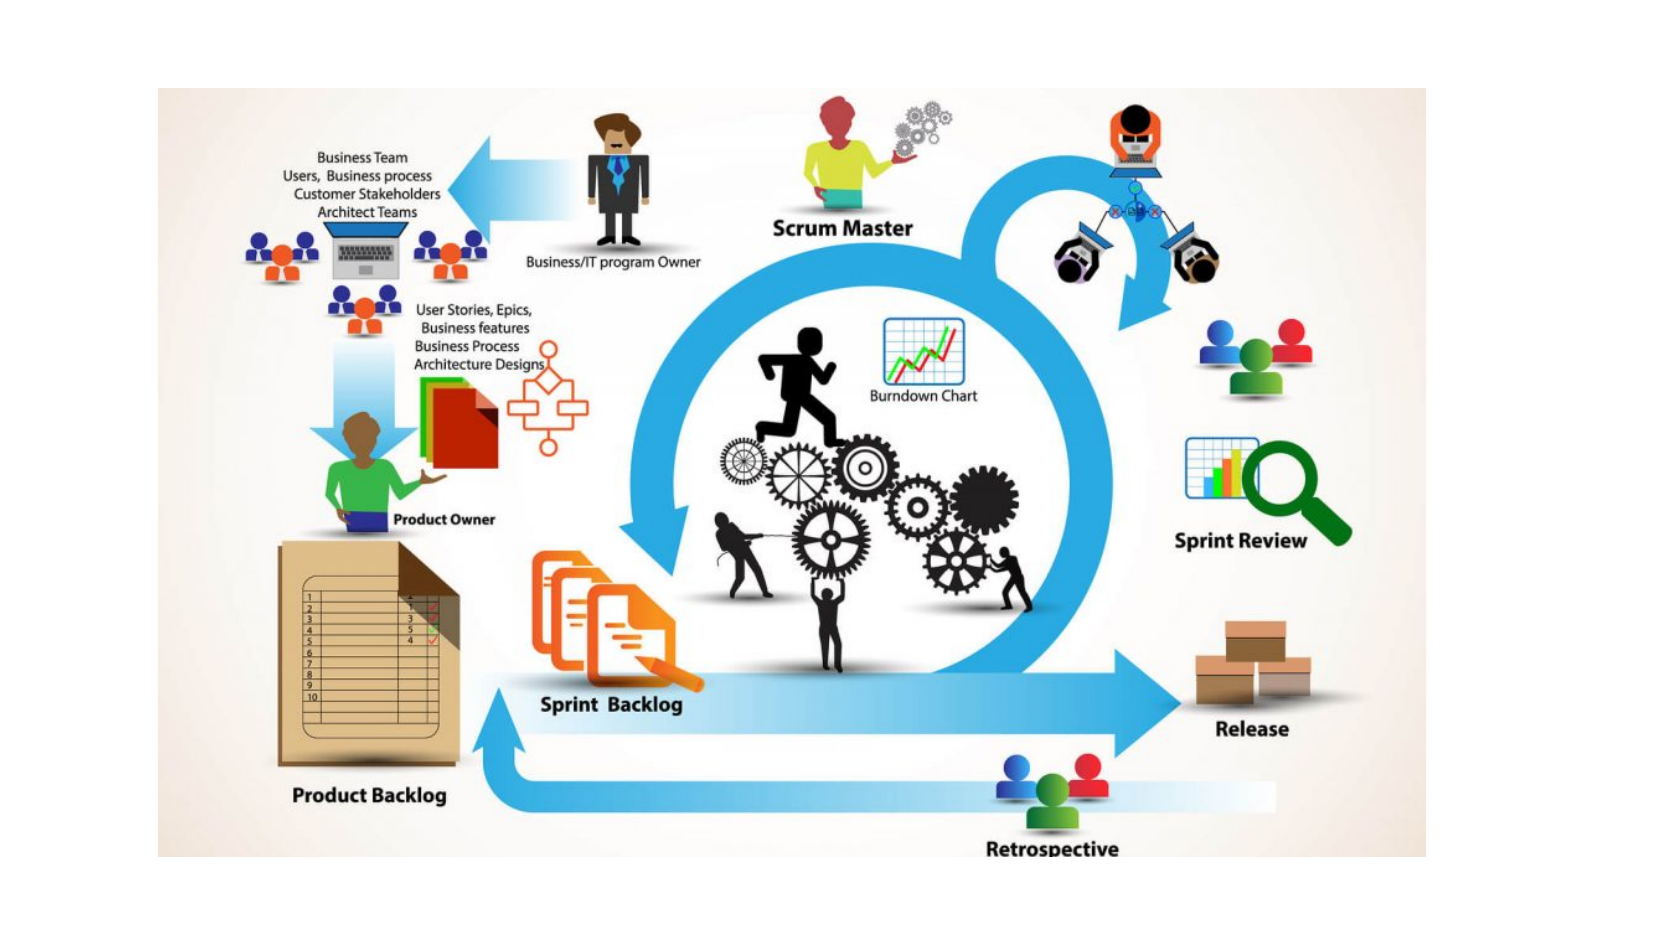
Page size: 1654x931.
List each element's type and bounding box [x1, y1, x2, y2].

picture [157, 88, 1427, 857]
